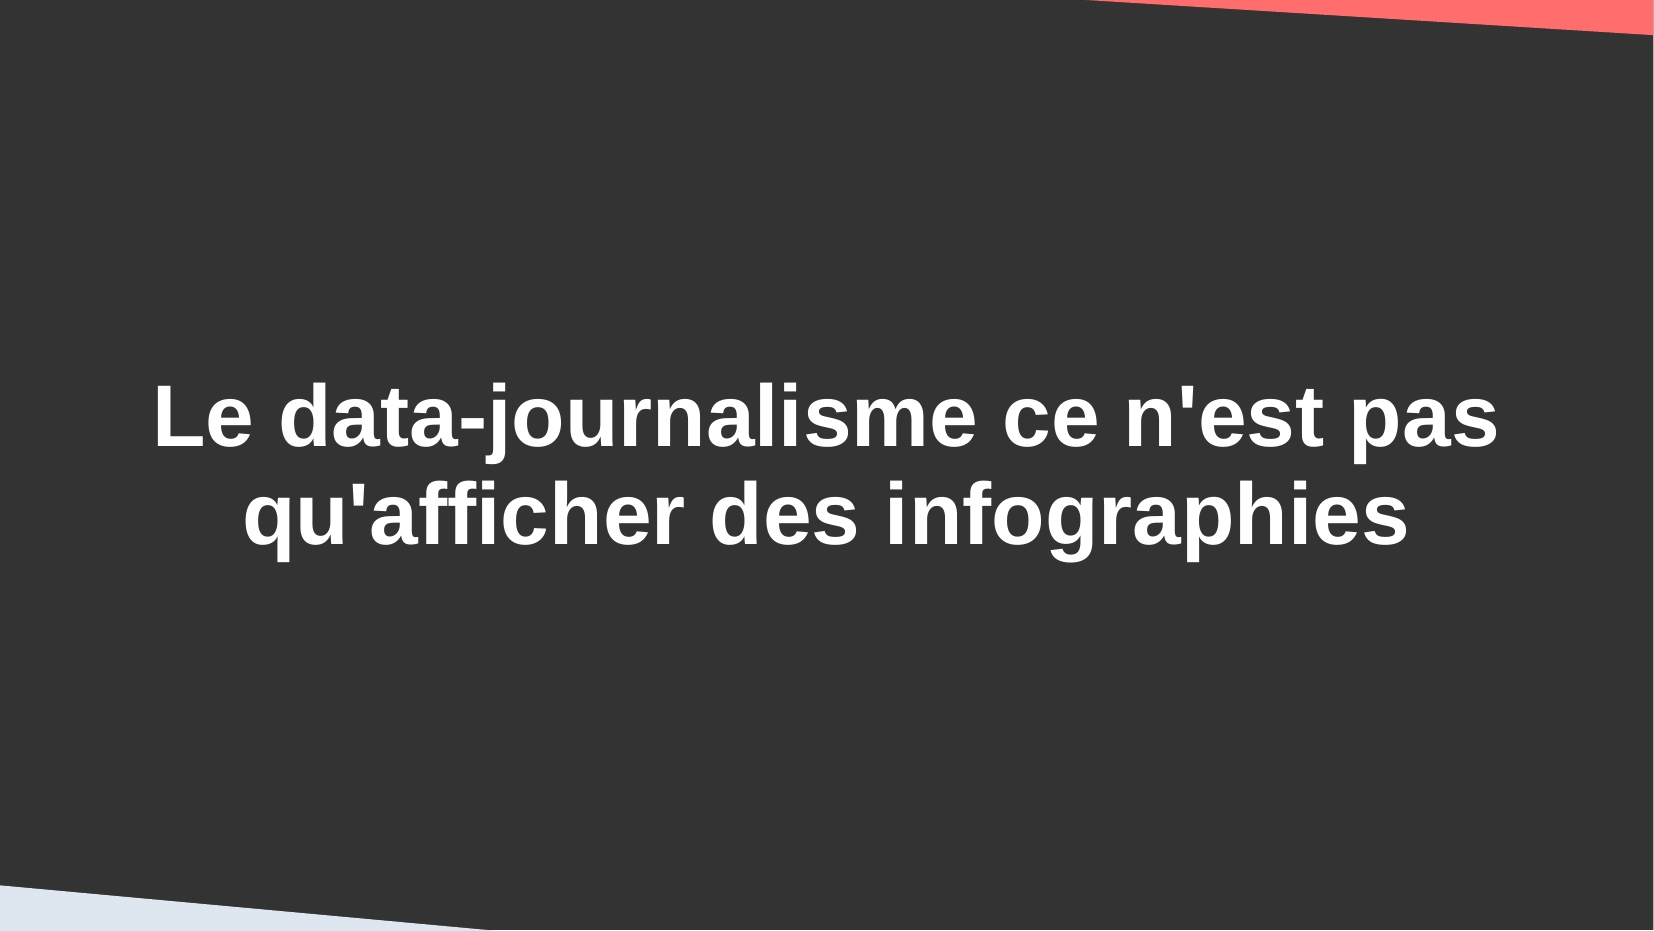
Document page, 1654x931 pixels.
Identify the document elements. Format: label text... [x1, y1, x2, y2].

text_box [1086, 0, 1654, 36]
title Le data-journalisme ce n'est pas qu'afficher des infographies [31, 367, 1622, 563]
text_box [0, 885, 499, 931]
